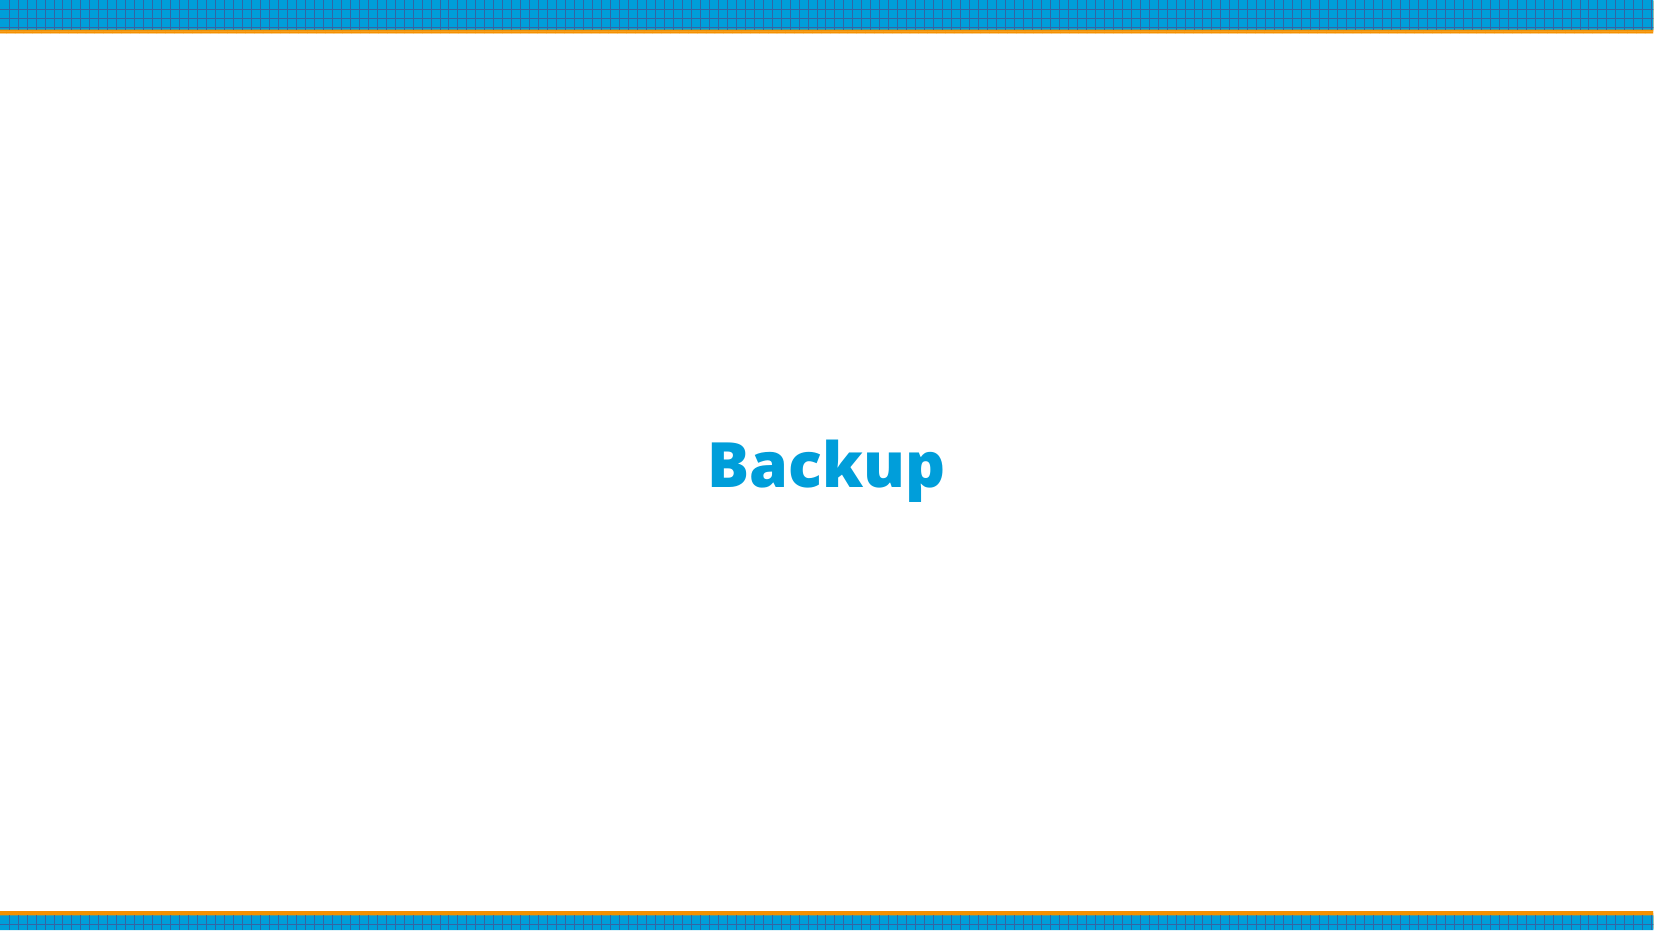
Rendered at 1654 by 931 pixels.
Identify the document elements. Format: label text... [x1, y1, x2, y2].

subtitle Backup [82, 103, 1571, 824]
